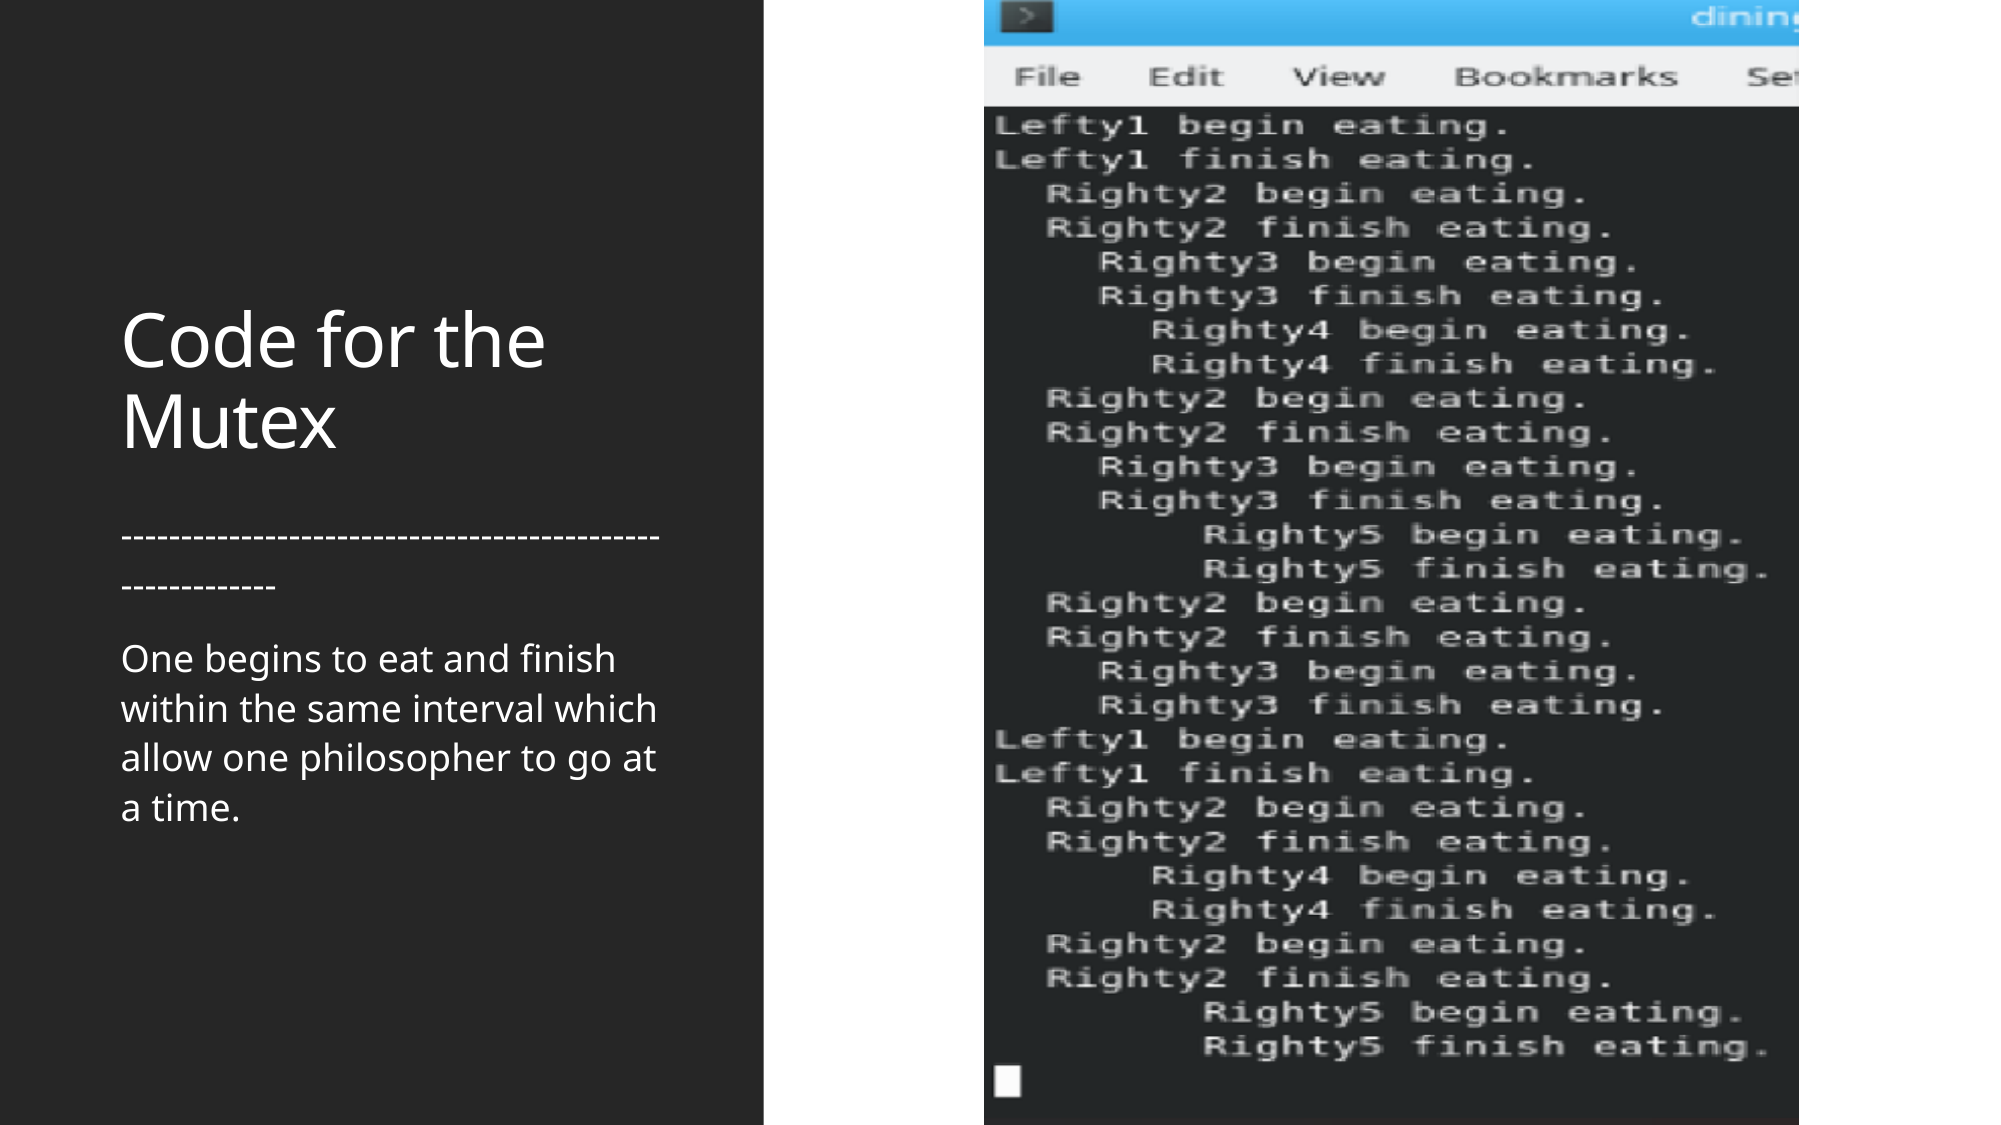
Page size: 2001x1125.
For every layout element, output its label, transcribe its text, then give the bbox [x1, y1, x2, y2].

list ---------------------------------------------------------- One begins to eat and finish within the same interval which allow one philosopher to go at a time. [105, 499, 683, 1002]
title Code for the Mutex [105, 128, 683, 473]
picture [984, 0, 1799, 1125]
